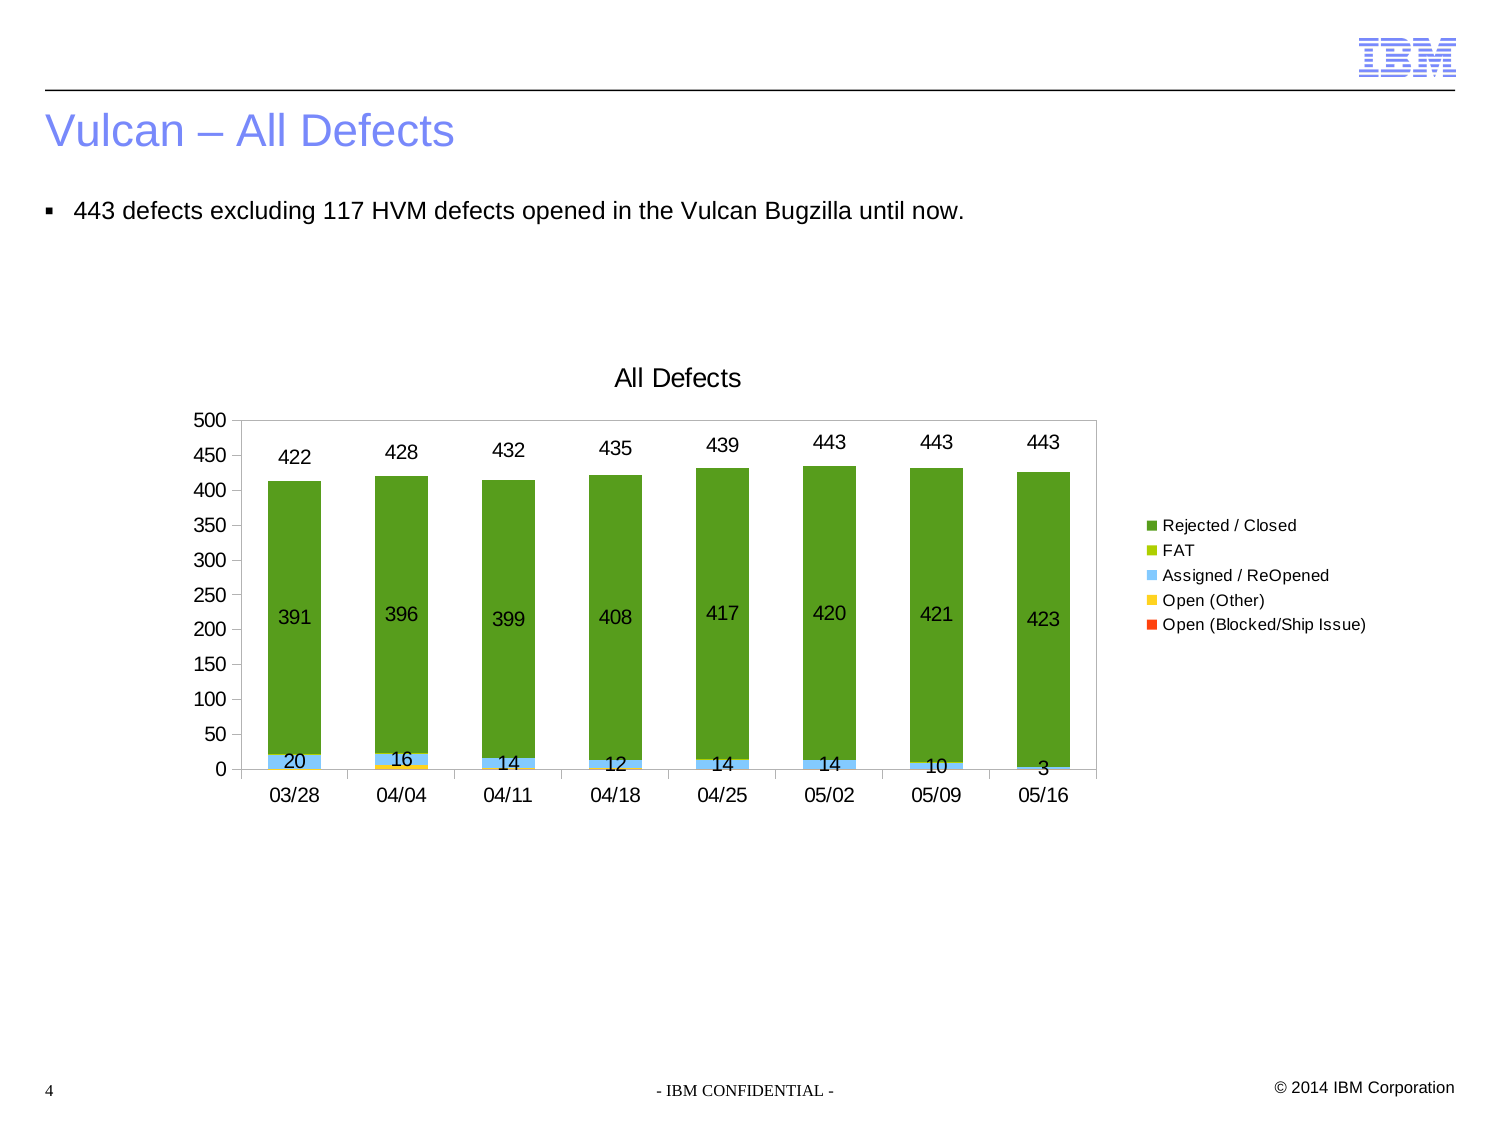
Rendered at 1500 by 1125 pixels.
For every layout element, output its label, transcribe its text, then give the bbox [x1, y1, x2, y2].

chart [139, 333, 1386, 842]
picture [1359, 37, 1456, 77]
list 443 defects excluding 117 HVM defects opened in the Vulcan Bugzilla until now. [30, 188, 1456, 378]
title Vulcan – All Defects [30, 97, 1456, 188]
